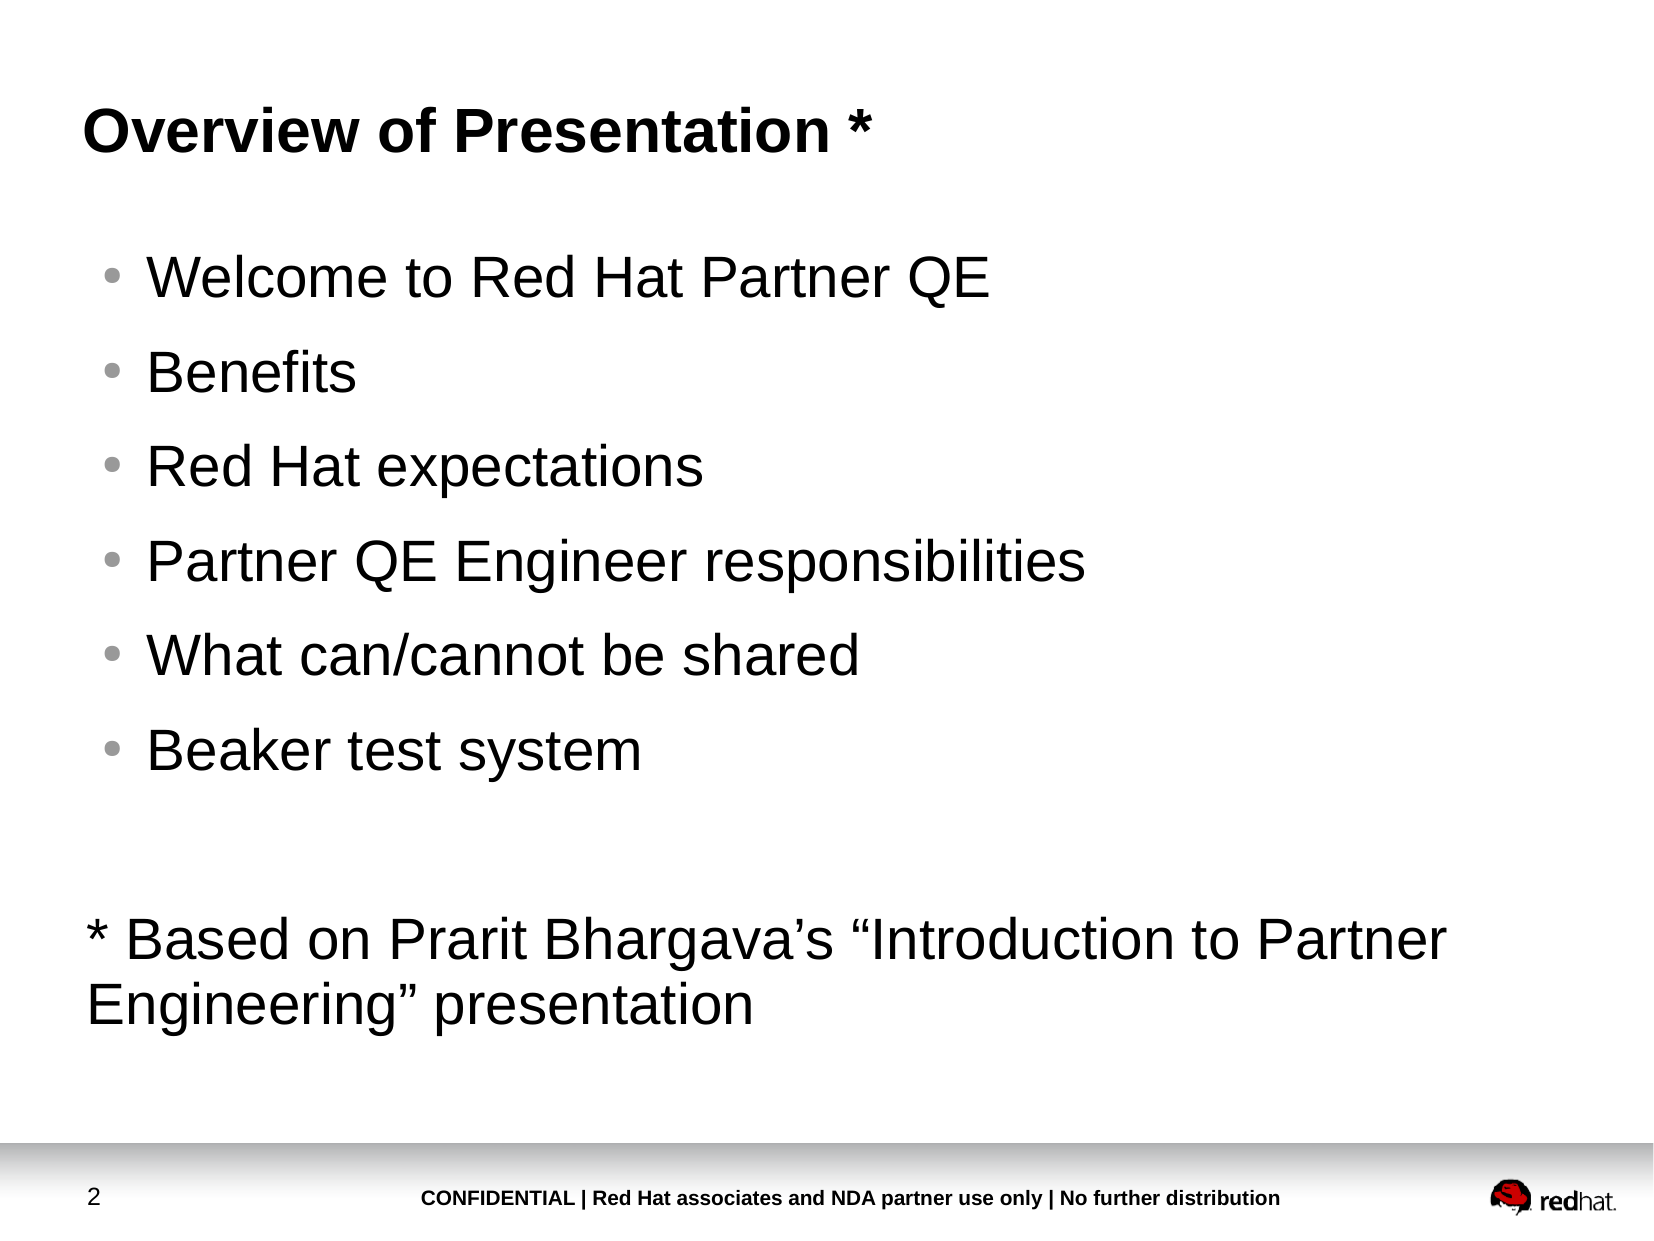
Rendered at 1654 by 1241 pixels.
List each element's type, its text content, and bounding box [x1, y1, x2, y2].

picture [0, 1143, 1654, 1241]
title Overview of Presentation * [82, 37, 1571, 226]
list Welcome to Red Hat Partner QE Benefits Red Hat expectations Partner QE Engineer responsibilities What can/cannot be shared Beaker test system * Based on Prarit Bhargava’s “Introduction to Partner Engineering” presentation [86, 244, 1576, 1039]
